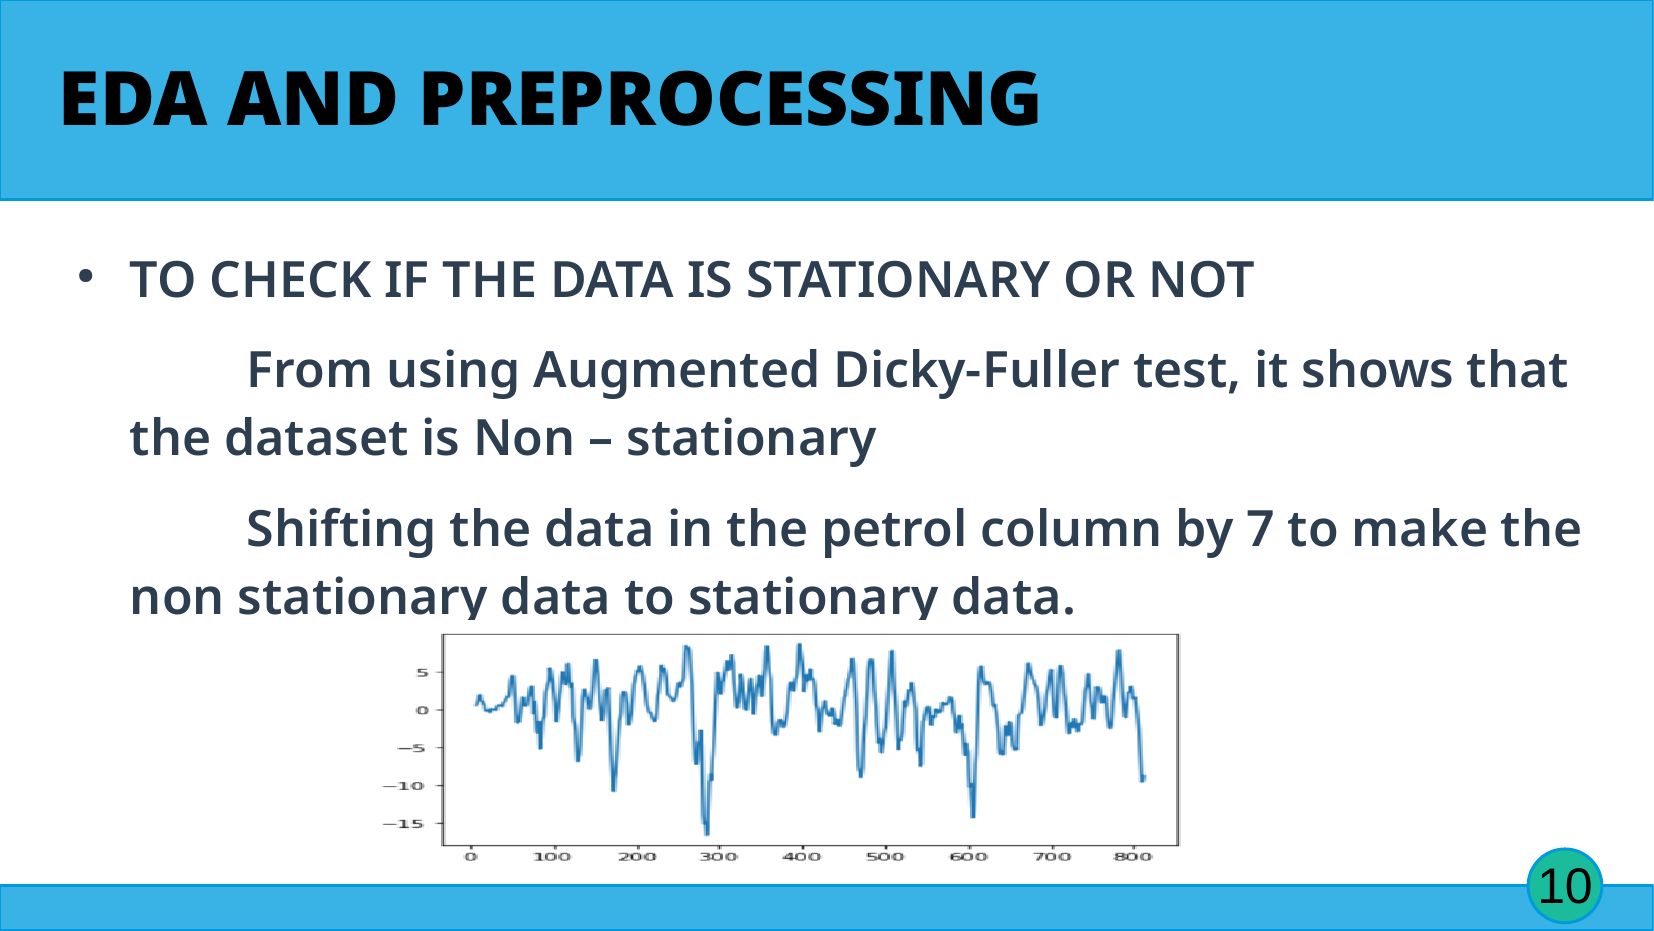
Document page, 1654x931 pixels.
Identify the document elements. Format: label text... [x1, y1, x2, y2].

picture [354, 620, 1241, 871]
list TO CHECK IF THE DATA IS STATIONARY OR NOT From using Augmented Dicky-Fuller test, it shows that the dataset is Non – stationary Shifting the data in the petrol column by 7 to make the non stationary data to stationary data. [59, 243, 1595, 864]
title EDA AND PREPROCESSING [59, 37, 1595, 155]
